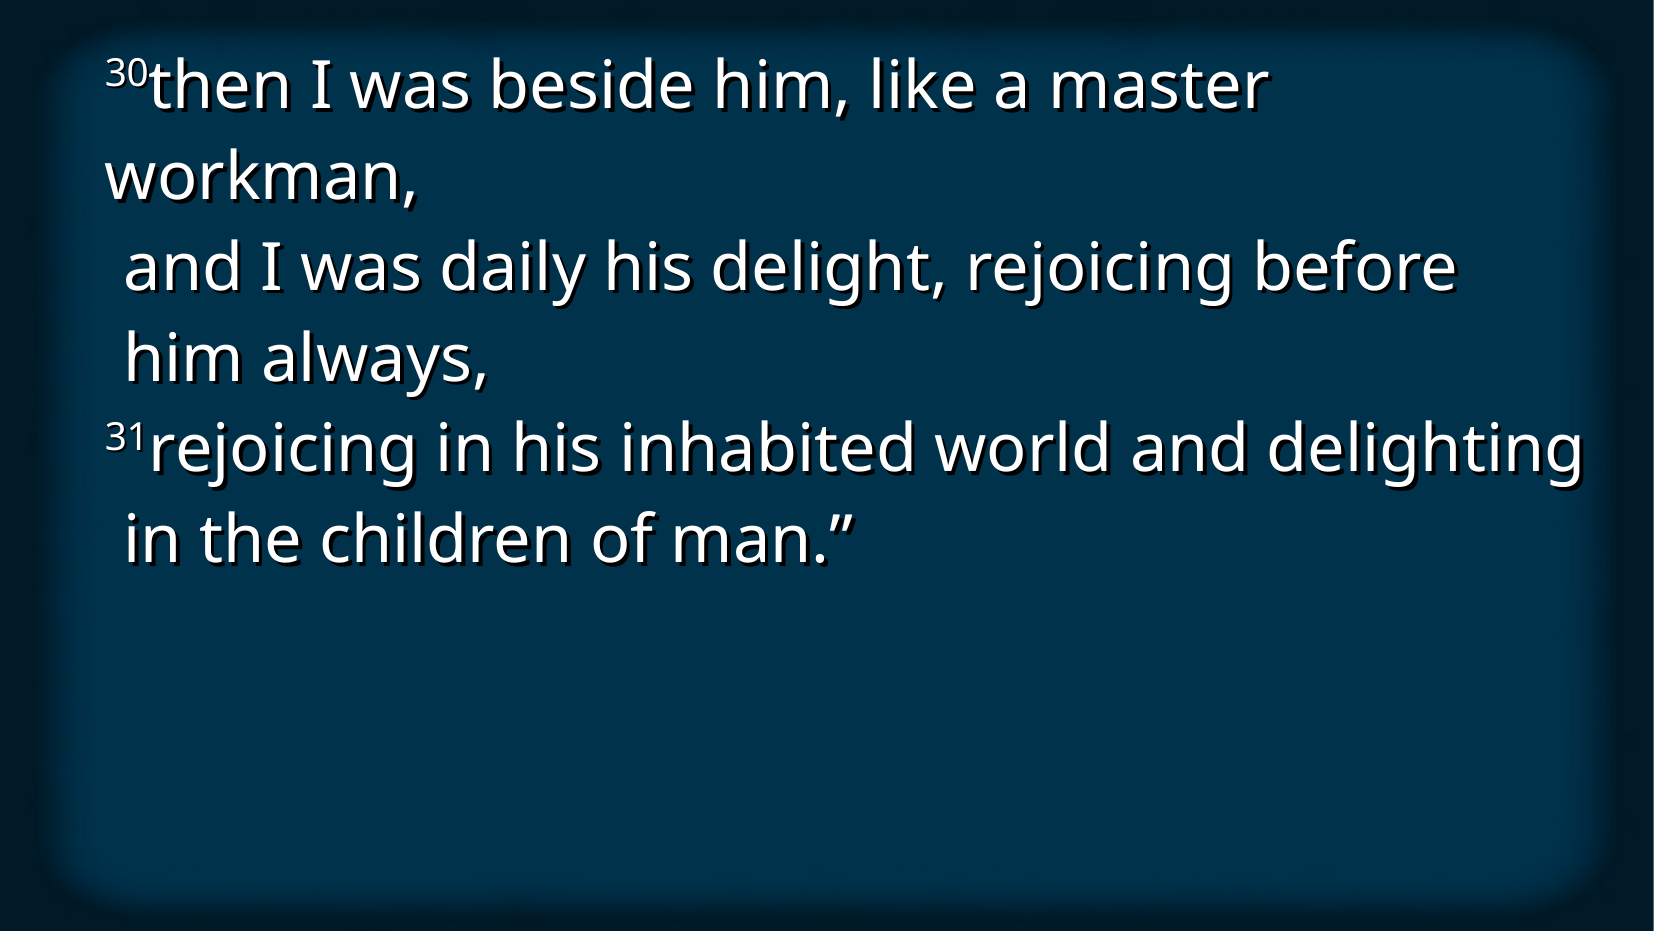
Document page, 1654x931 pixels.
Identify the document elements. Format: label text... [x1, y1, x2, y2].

picture [0, 0, 1654, 931]
text_box 30then I was beside him, like a master workman, and I was daily his delight, rejoicing before him always, 31rejoicing in his inhabited world and delighting in the children of man.” [90, 30, 1606, 511]
